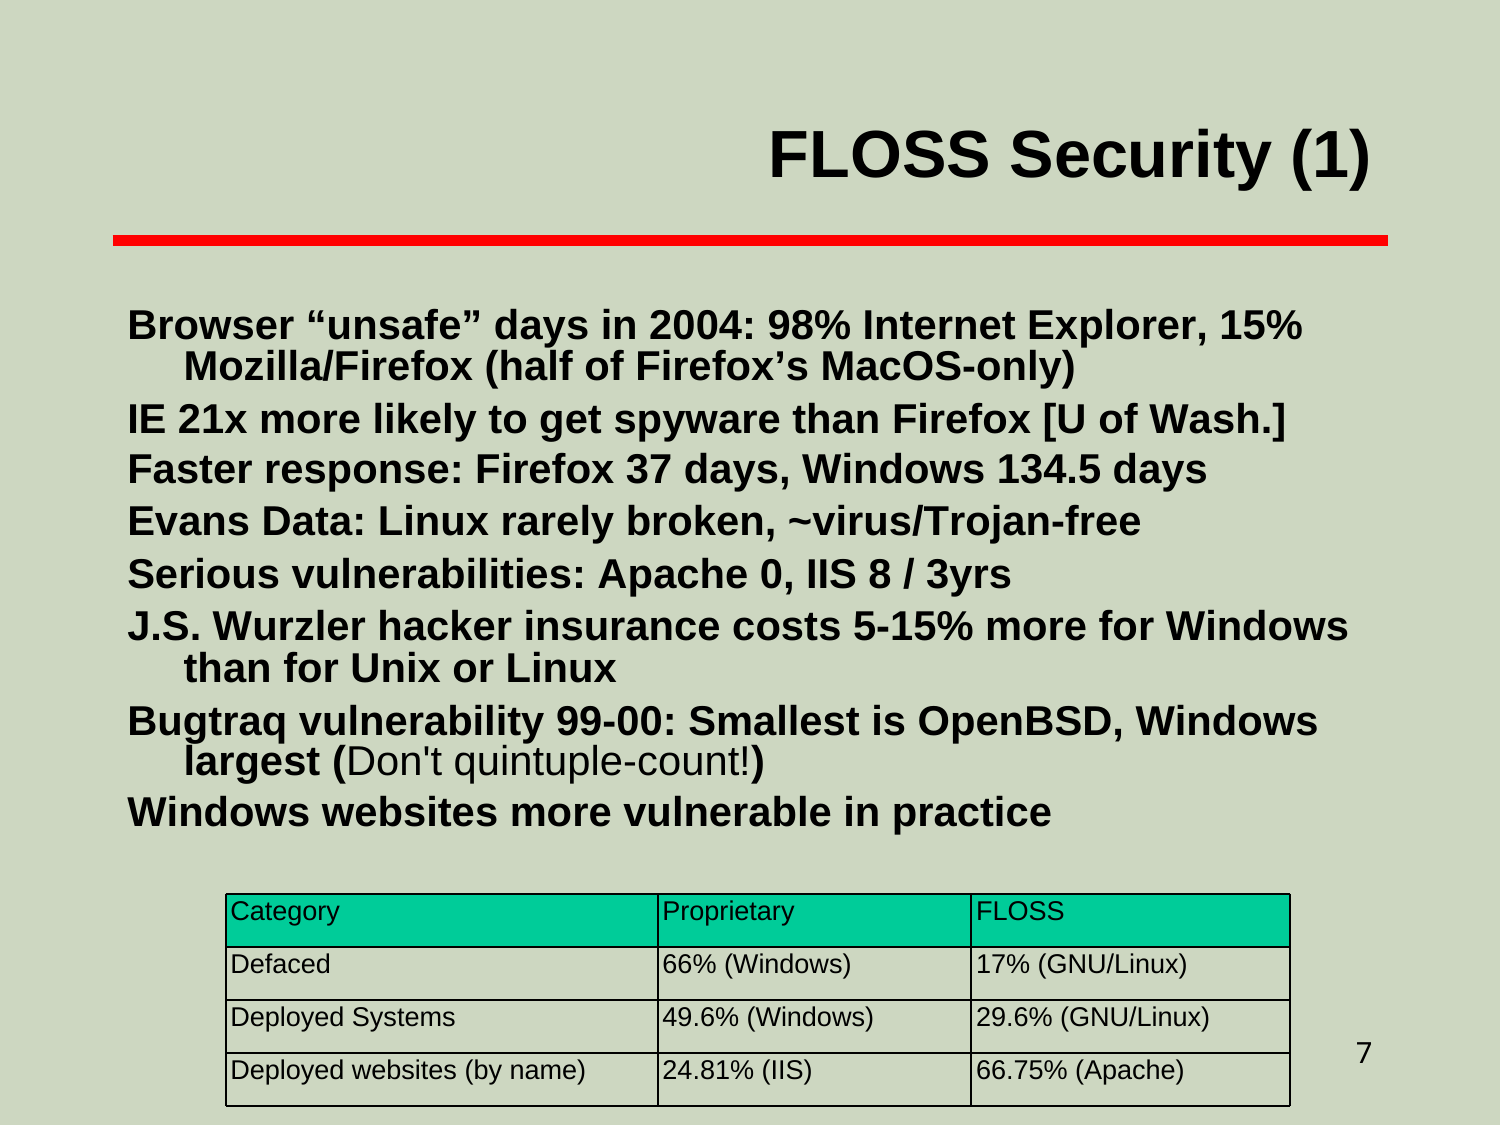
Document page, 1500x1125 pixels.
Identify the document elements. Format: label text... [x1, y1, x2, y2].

list Browser “unsafe” days in 2004: 98% Internet Explorer, 15% Mozilla/Firefox (half of Firefox’s MacOS-only) IE 21x more likely to get spyware than Firefox [U of Wash.] Faster response: Firefox 37 days, Windows 134.5 days Evans Data: Linux rarely broken, ~virus/Trojan-free Serious vulnerabilities: Apache 0, IIS 8 / 3yrs J.S. Wurzler hacker insurance costs 5-15% more for Windows than for Unix or Linux Bugtraq vulnerability 99-00: Smallest is OpenBSD, Windows largest (Don't quintuple-count!) Windows websites more vulnerable in practice [112, 299, 1388, 894]
text_box Deployed Systems [227, 1001, 657, 1052]
text_box 29.6% (GNU/Linux) [972, 1001, 1289, 1052]
title FLOSS Security (1) [337, 85, 1388, 224]
text_box 17% (GNU/Linux) [972, 948, 1289, 999]
text_box 66% (Windows) [659, 948, 970, 999]
text_box 24.81% (IIS) [659, 1054, 970, 1105]
text_box FLOSS [972, 895, 1289, 946]
text_box Deployed websites (by name) [227, 1054, 657, 1105]
text_box 66.75% (Apache) [972, 1054, 1289, 1105]
text_box 49.6% (Windows) [659, 1001, 970, 1052]
text_box Defaced [227, 948, 657, 999]
text_box Proprietary [659, 895, 970, 946]
text_box Category [227, 895, 657, 946]
